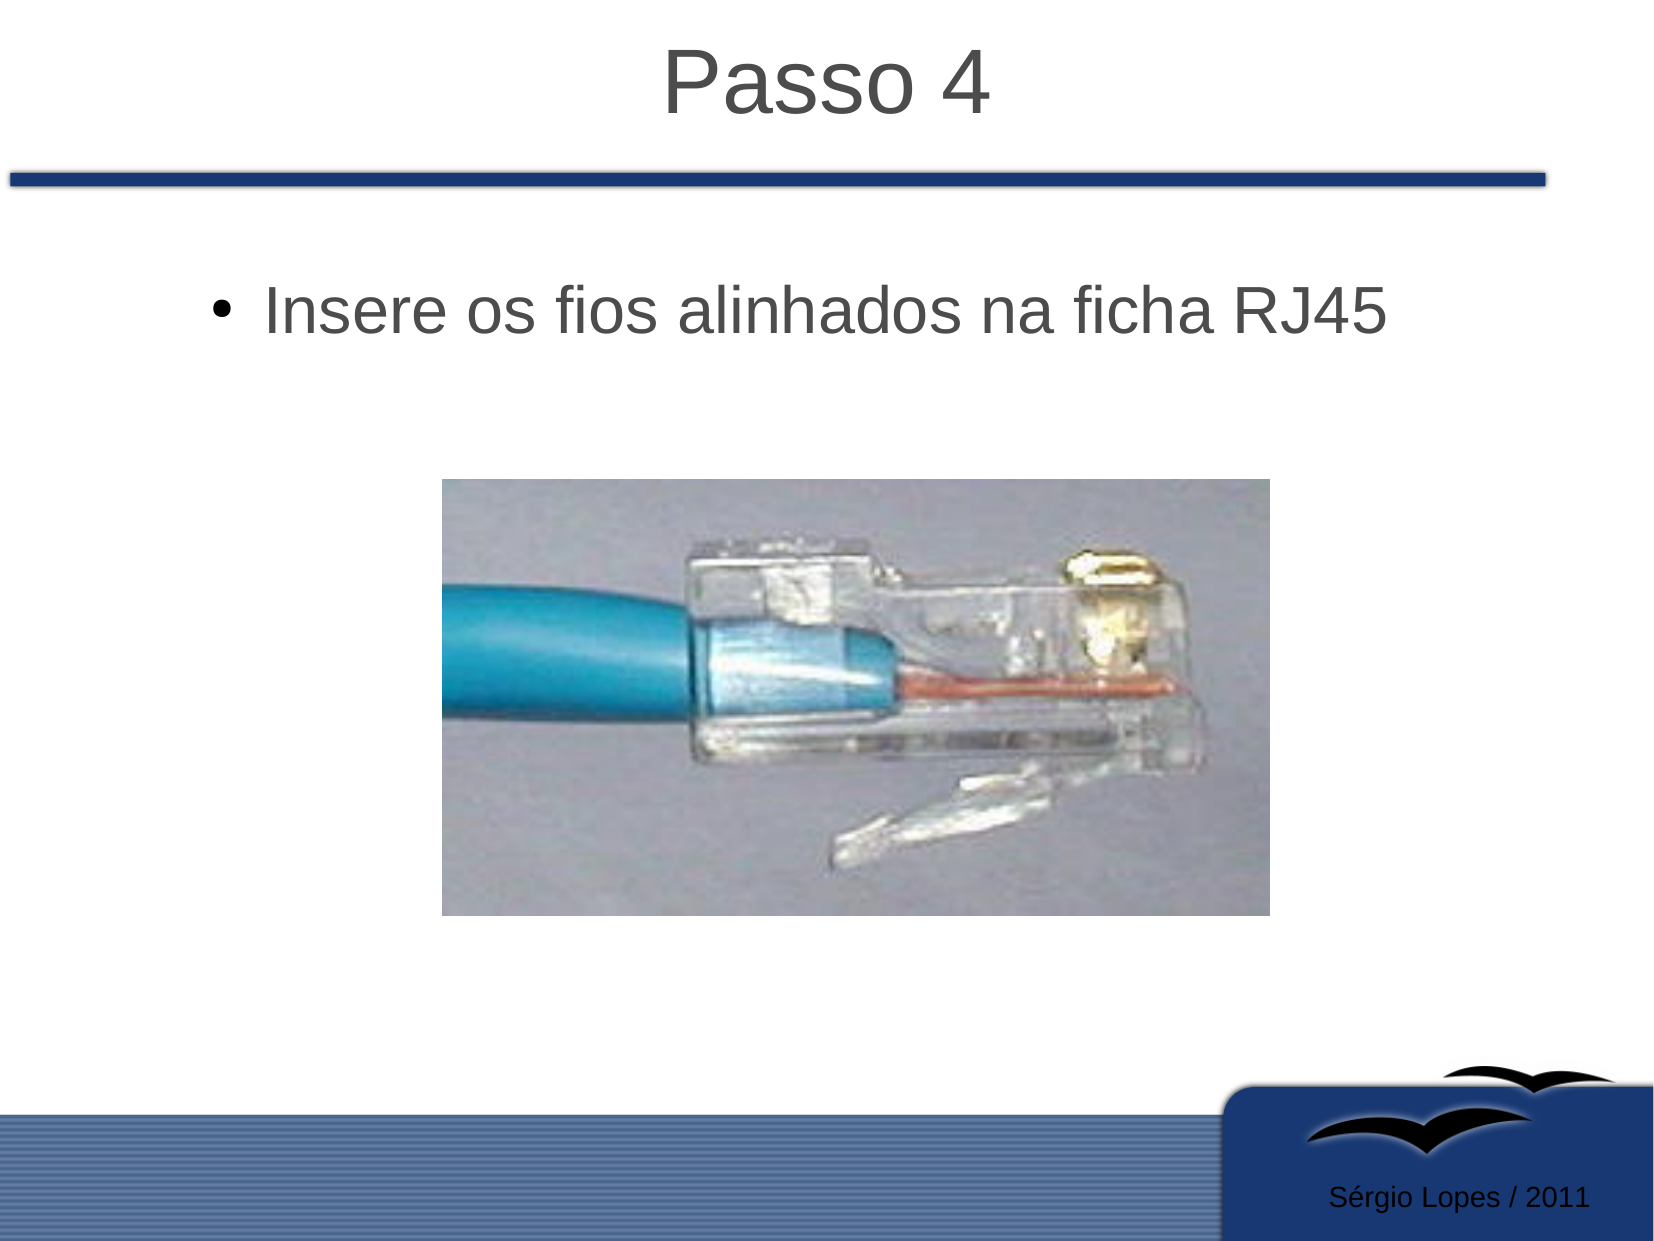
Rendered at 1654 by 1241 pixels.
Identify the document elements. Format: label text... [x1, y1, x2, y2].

picture [0, 0, 1654, 1241]
text_box Sérgio Lopes / 2011 [1328, 1181, 1588, 1214]
list Insere os fios alinhados na ficha RJ45 [121, 273, 1534, 1056]
title Passo 4 [121, 0, 1534, 164]
